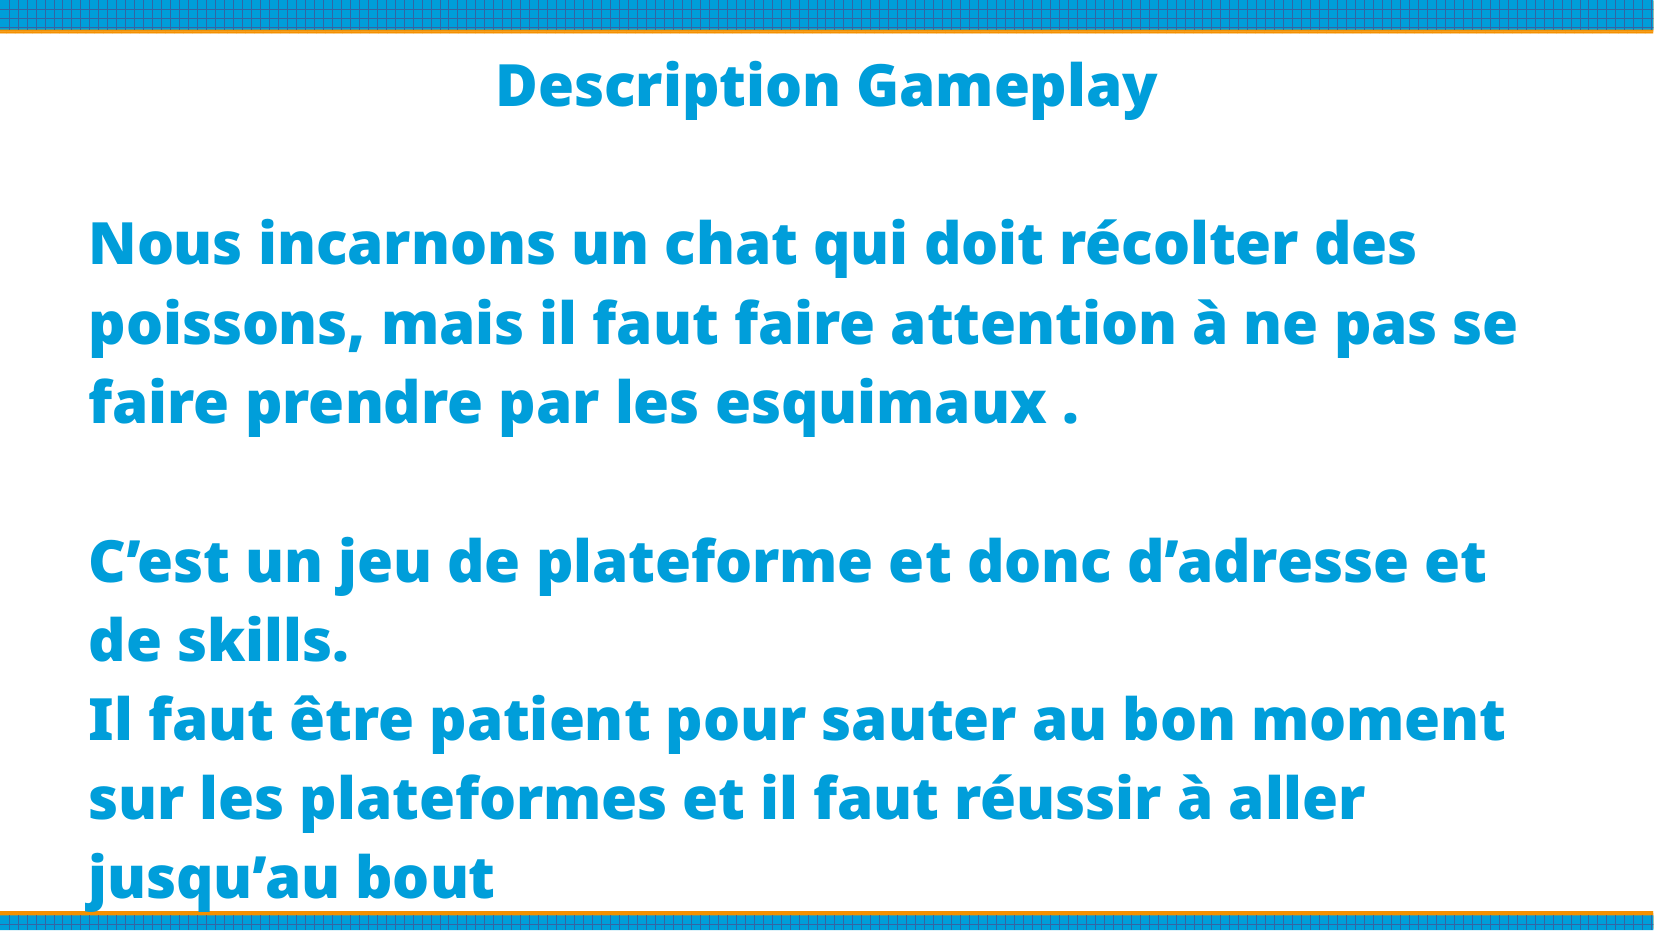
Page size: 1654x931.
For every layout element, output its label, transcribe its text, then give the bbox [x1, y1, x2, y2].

subtitle Description Gameplay Nous incarnons un chat qui doit récolter des poissons, mais il faut faire attention à ne pas se faire prendre par les esquimaux . C’est un jeu de plateforme et donc d’adresse et de skills. Il faut être patient pour sauter au bon moment sur les plateformes et il faut réussir à aller jusqu’au bout [88, 44, 1565, 798]
